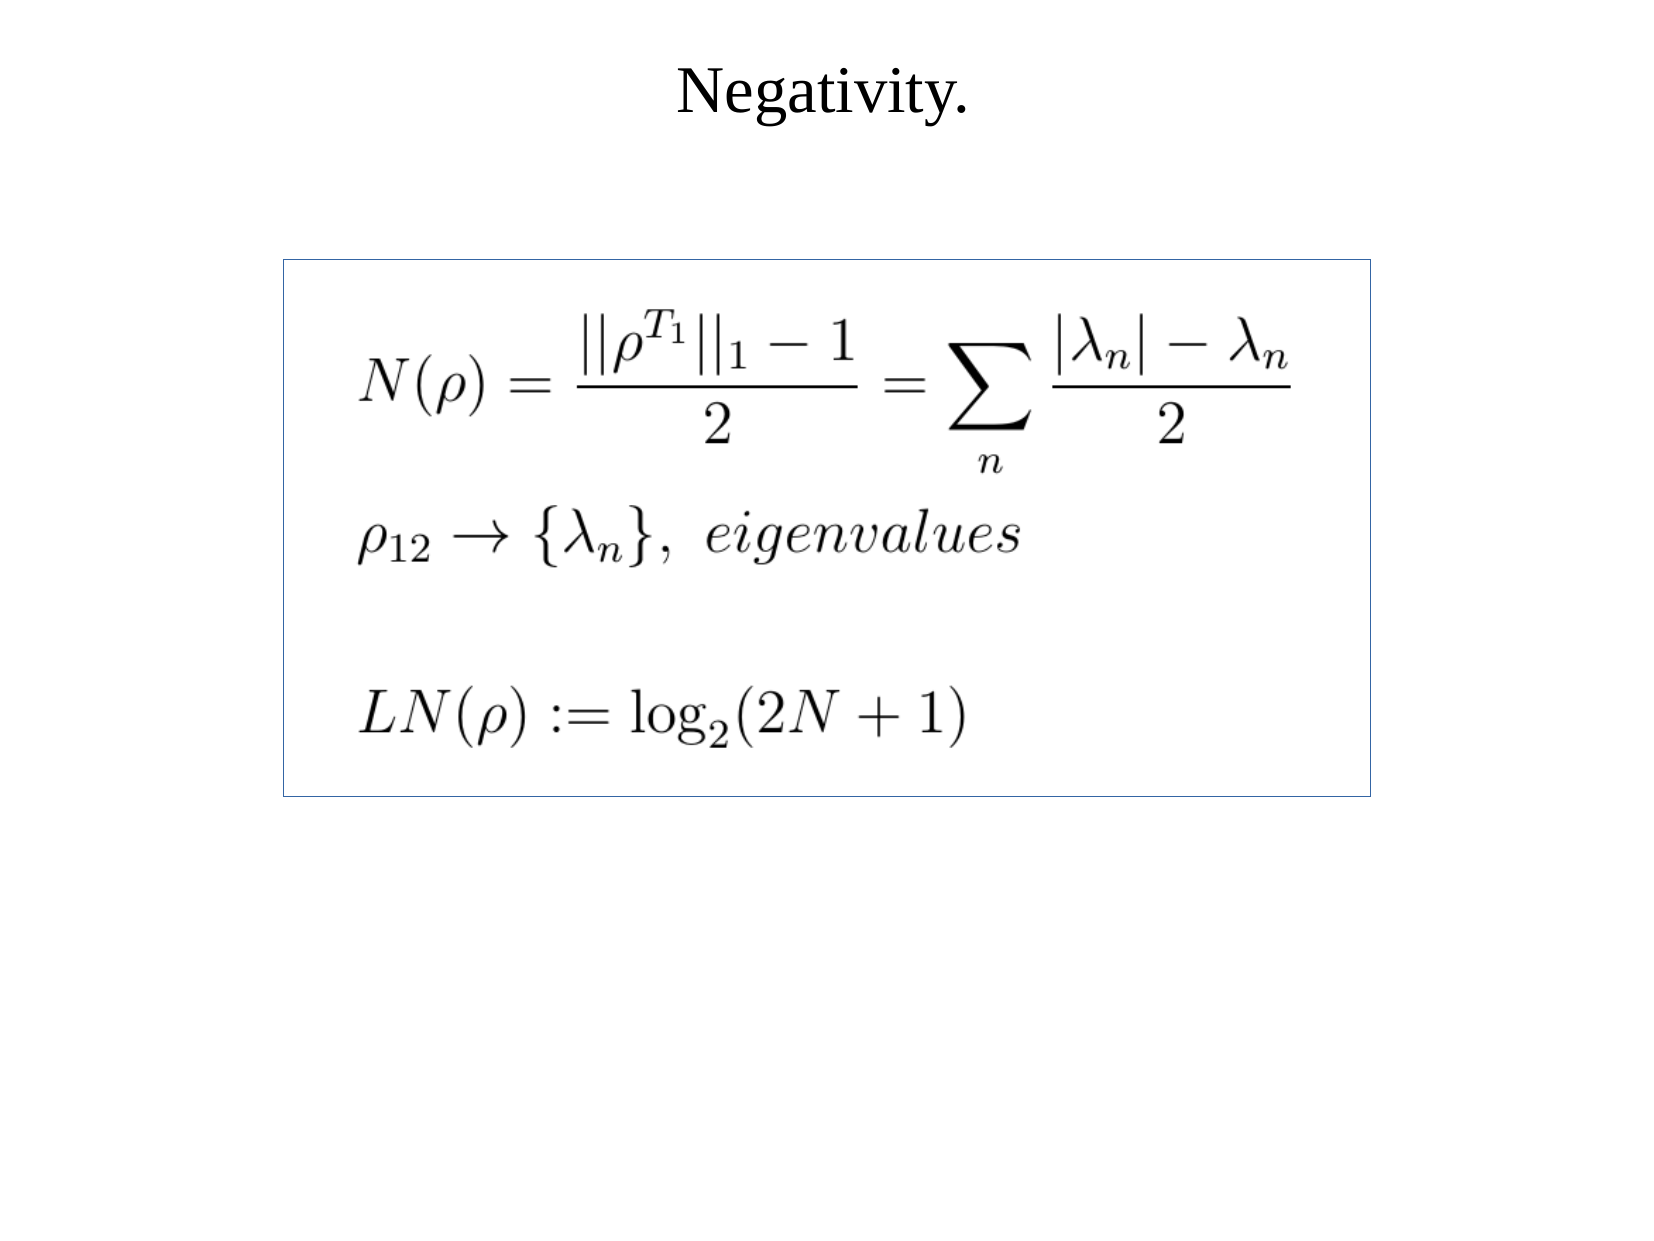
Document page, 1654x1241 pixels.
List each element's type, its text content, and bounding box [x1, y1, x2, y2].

picture [283, 259, 1371, 797]
text_box Negativity. [661, 45, 1016, 166]
